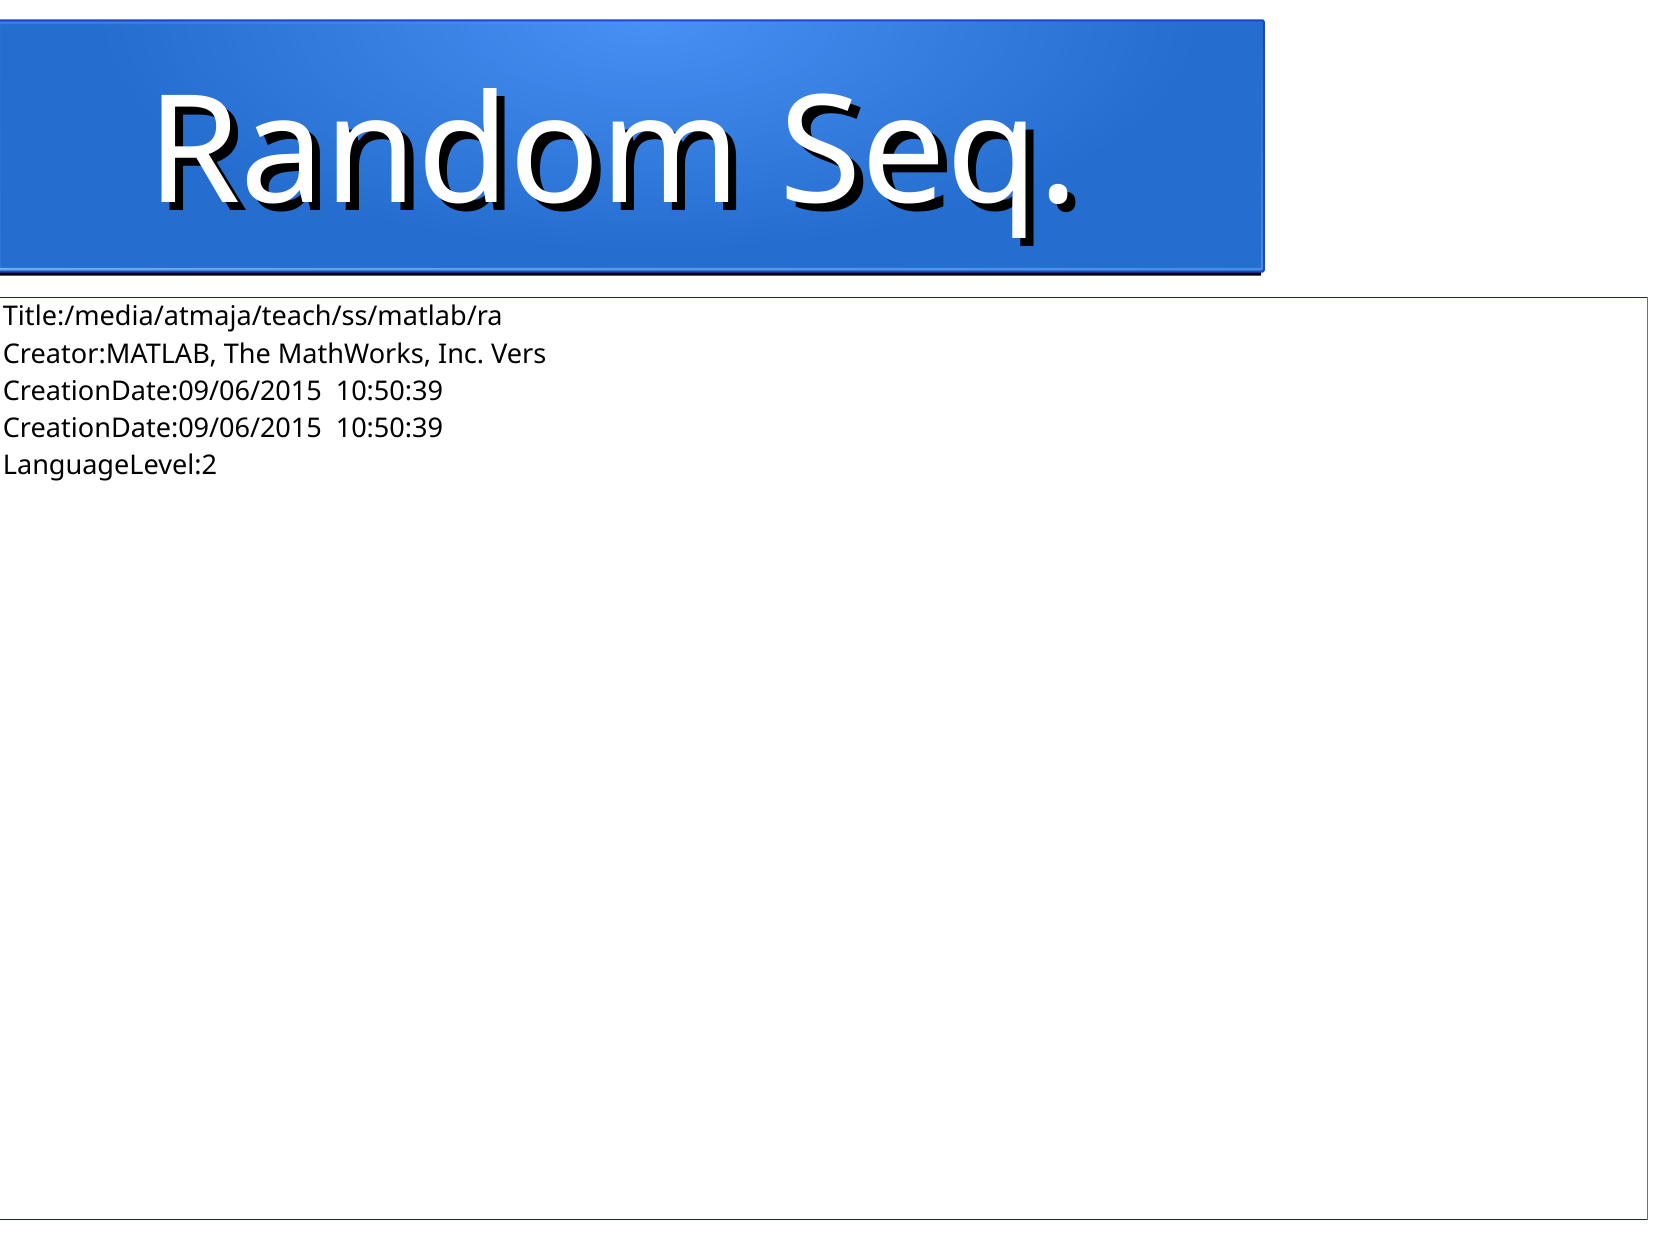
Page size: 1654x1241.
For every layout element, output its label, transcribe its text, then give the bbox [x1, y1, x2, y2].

picture [0, 295, 1648, 1220]
text_box Random Seq. [147, 60, 1216, 229]
